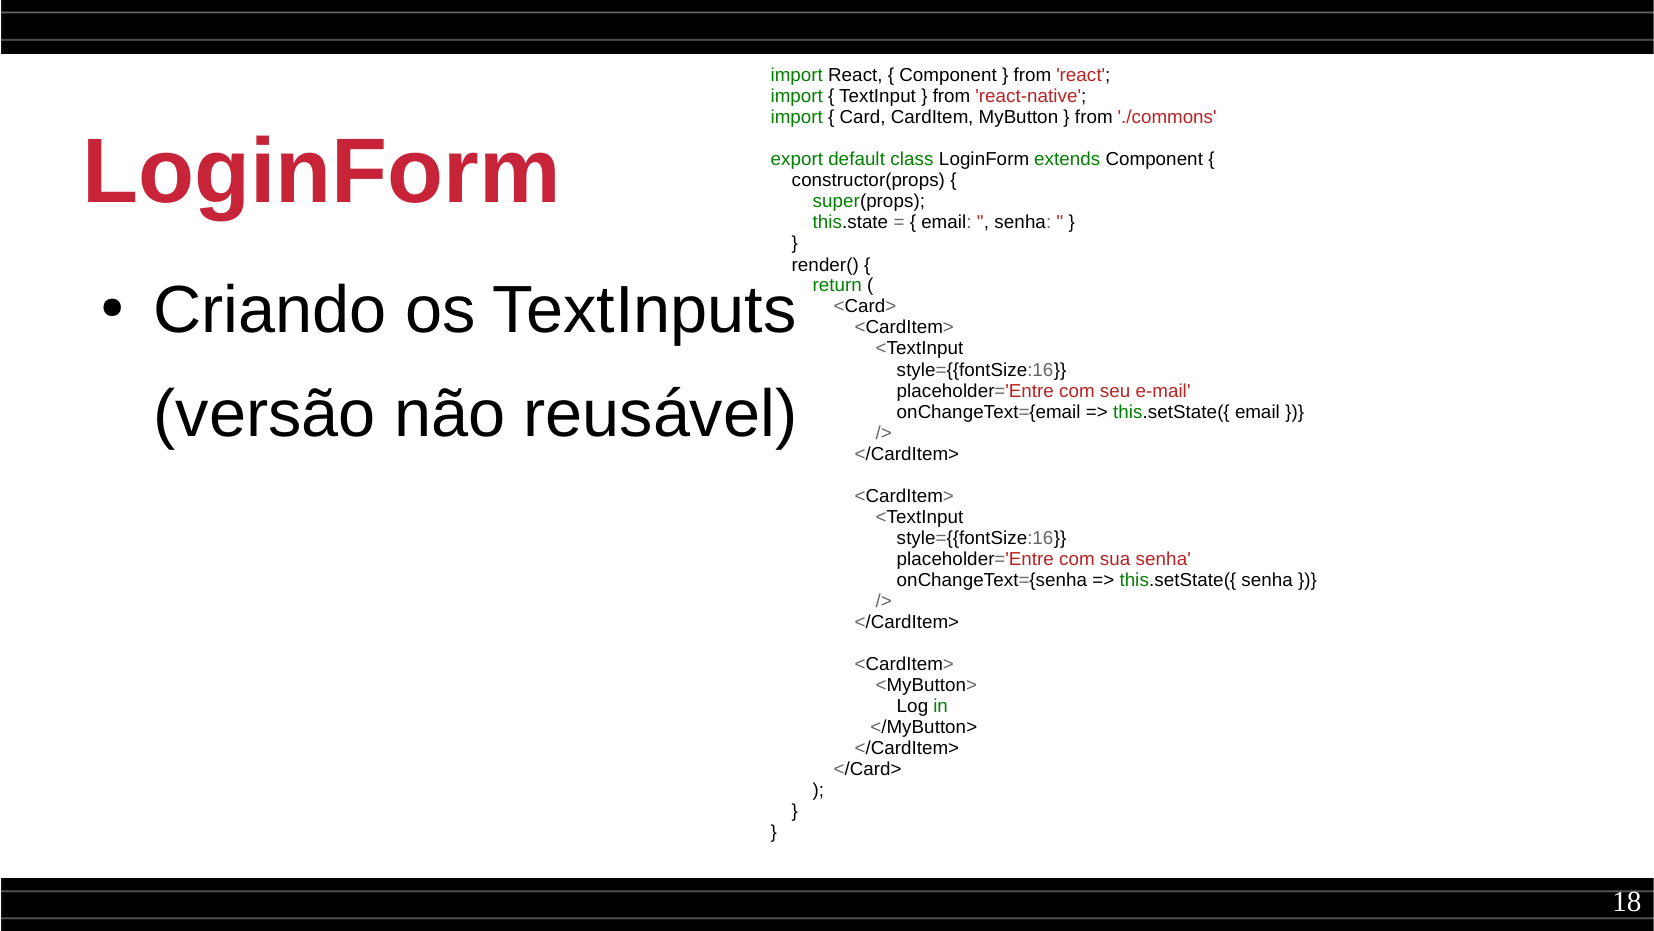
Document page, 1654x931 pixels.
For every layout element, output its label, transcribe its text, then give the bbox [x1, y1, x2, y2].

list Criando os TextInputs (versão não reusável) [82, 271, 755, 758]
picture [1, 0, 1654, 54]
title LoginForm [82, 92, 755, 249]
picture [1, 878, 1654, 931]
text_box import React, { Component } from 'react'; import { TextInput } from 'react-native'; import { Card, CardItem, MyButton } from './commons' export default class LoginForm extends Component { constructor(props) { super(props); this.state = { email: '', senha: '' } } render() { return ( <Card> <CardItem> <TextInput style={{fontSize:16}} placeholder='Entre com seu e-mail' onChangeText={email => this.setState({ email })} /> </CardItem> <CardItem> <TextInput style={{fontSize:16}} placeholder='Entre com sua senha' onChangeText={senha => this.setState({ senha })} /> </CardItem> <CardItem> <MyButton> Log in </MyButton> </CardItem> </Card> ); } } [755, 57, 1595, 851]
